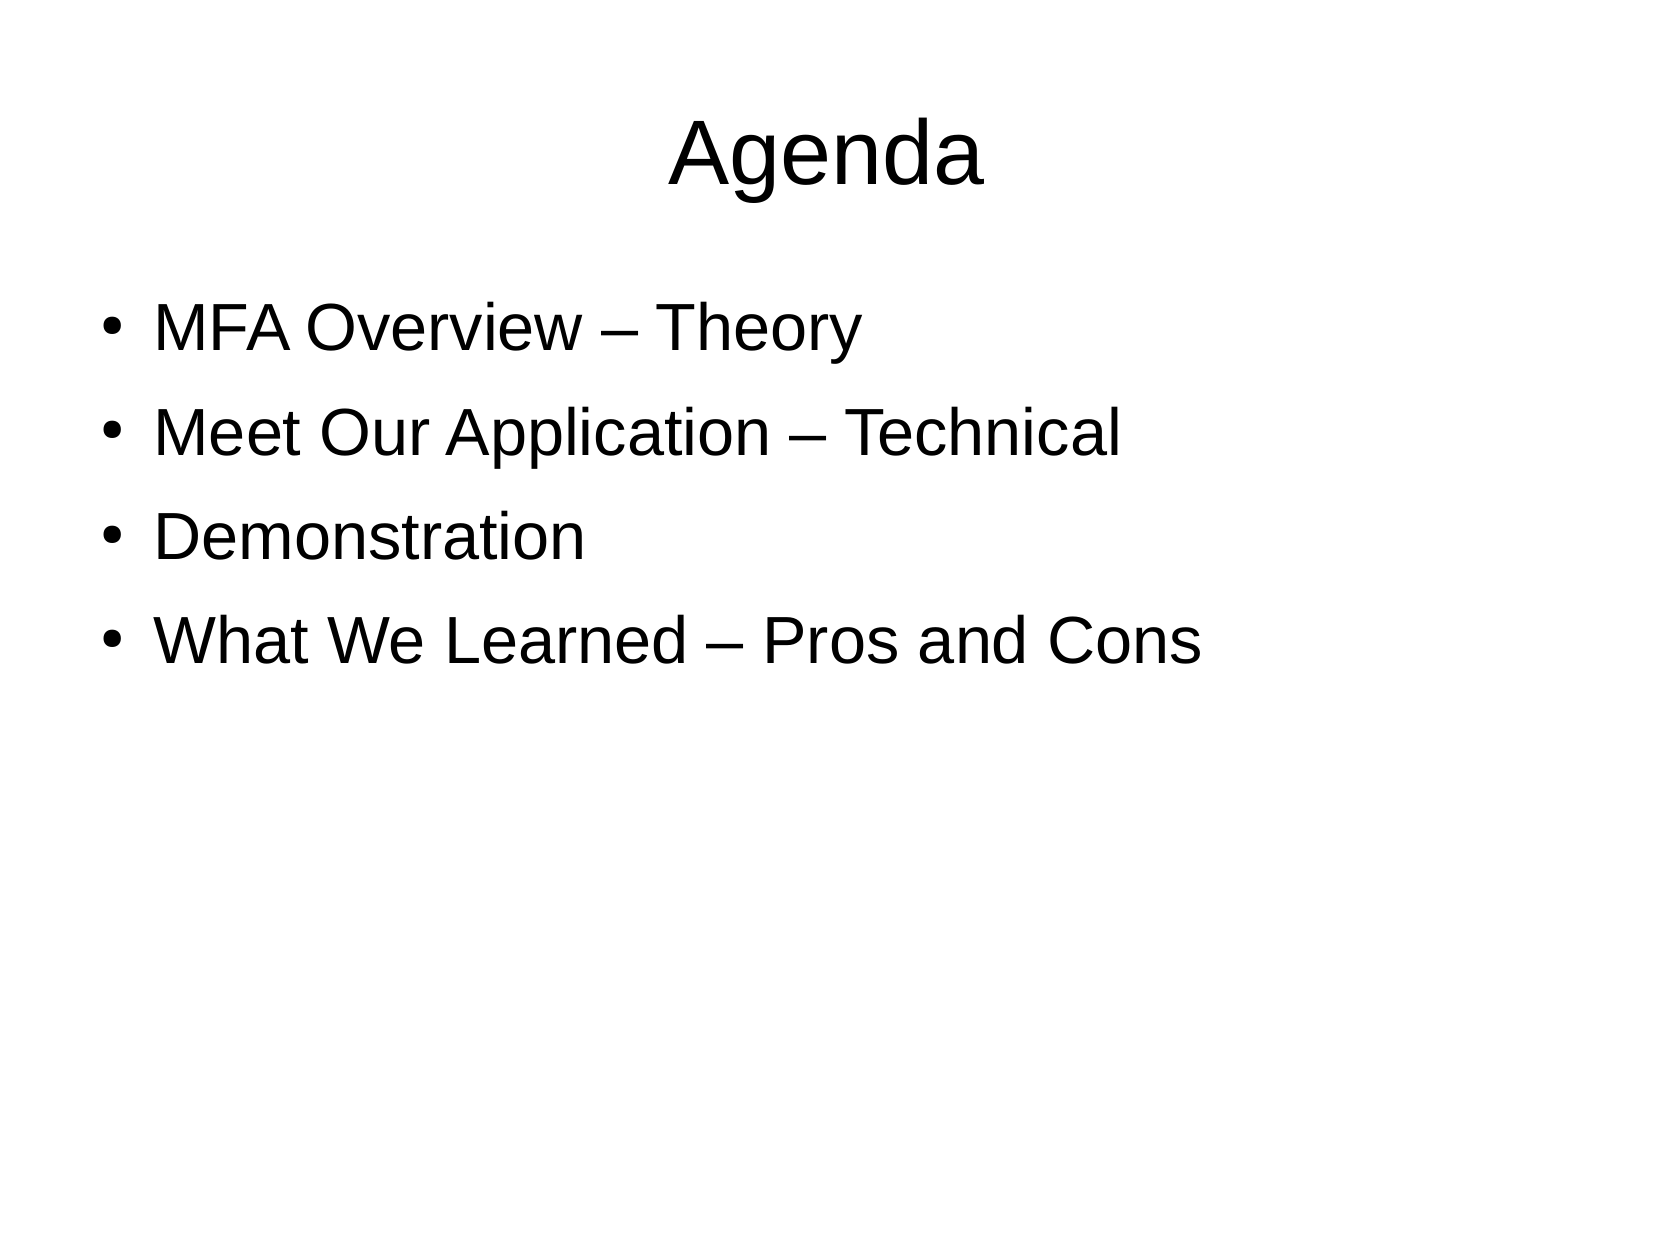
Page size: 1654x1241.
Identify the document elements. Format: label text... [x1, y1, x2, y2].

title Agenda [82, 49, 1571, 257]
list MFA Overview – Theory Meet Our Application – Technical Demonstration What We Learned – Pros and Cons [82, 290, 1571, 1010]
